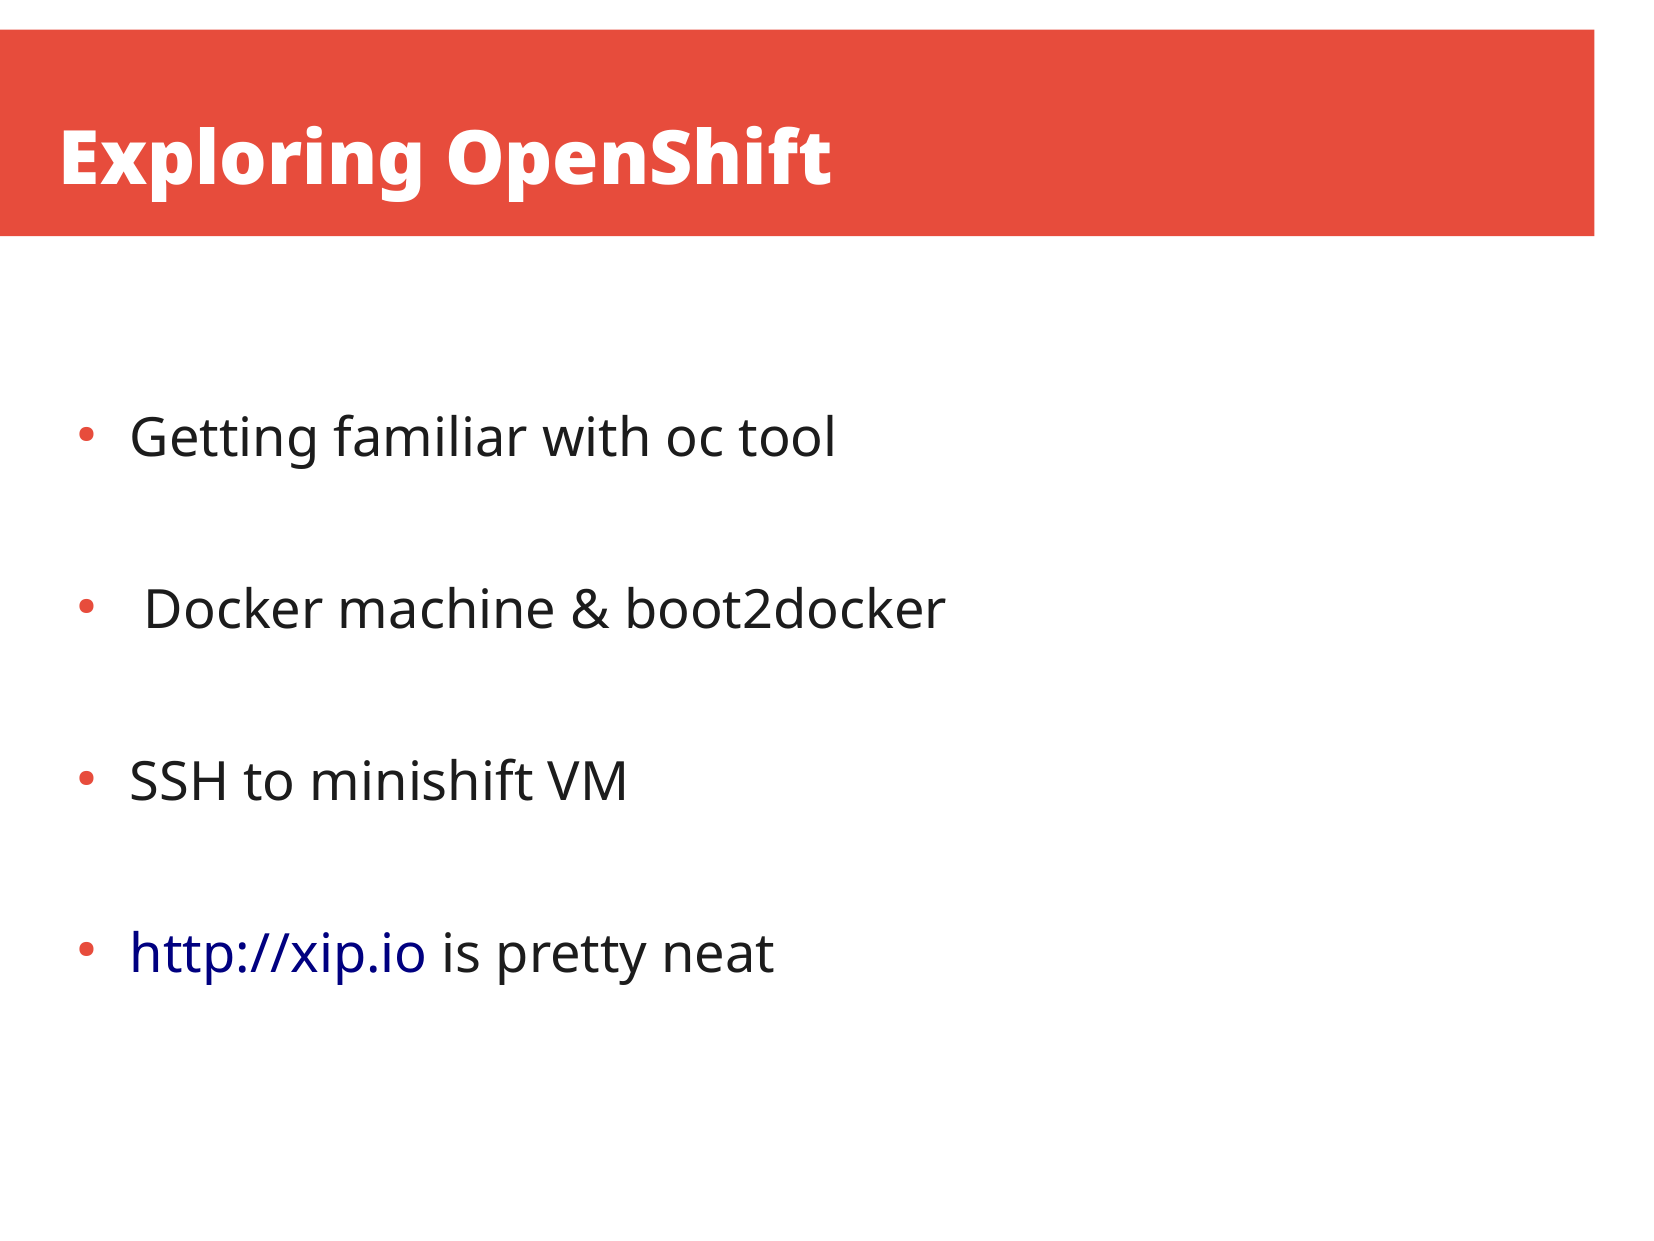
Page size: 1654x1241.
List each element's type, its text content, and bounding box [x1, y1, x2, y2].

title Exploring OpenShift [59, 59, 1595, 207]
list Getting familiar with oc tool Docker machine & boot2docker SSH to minishift VM http://xip.io is pretty neat [59, 324, 1565, 1093]
